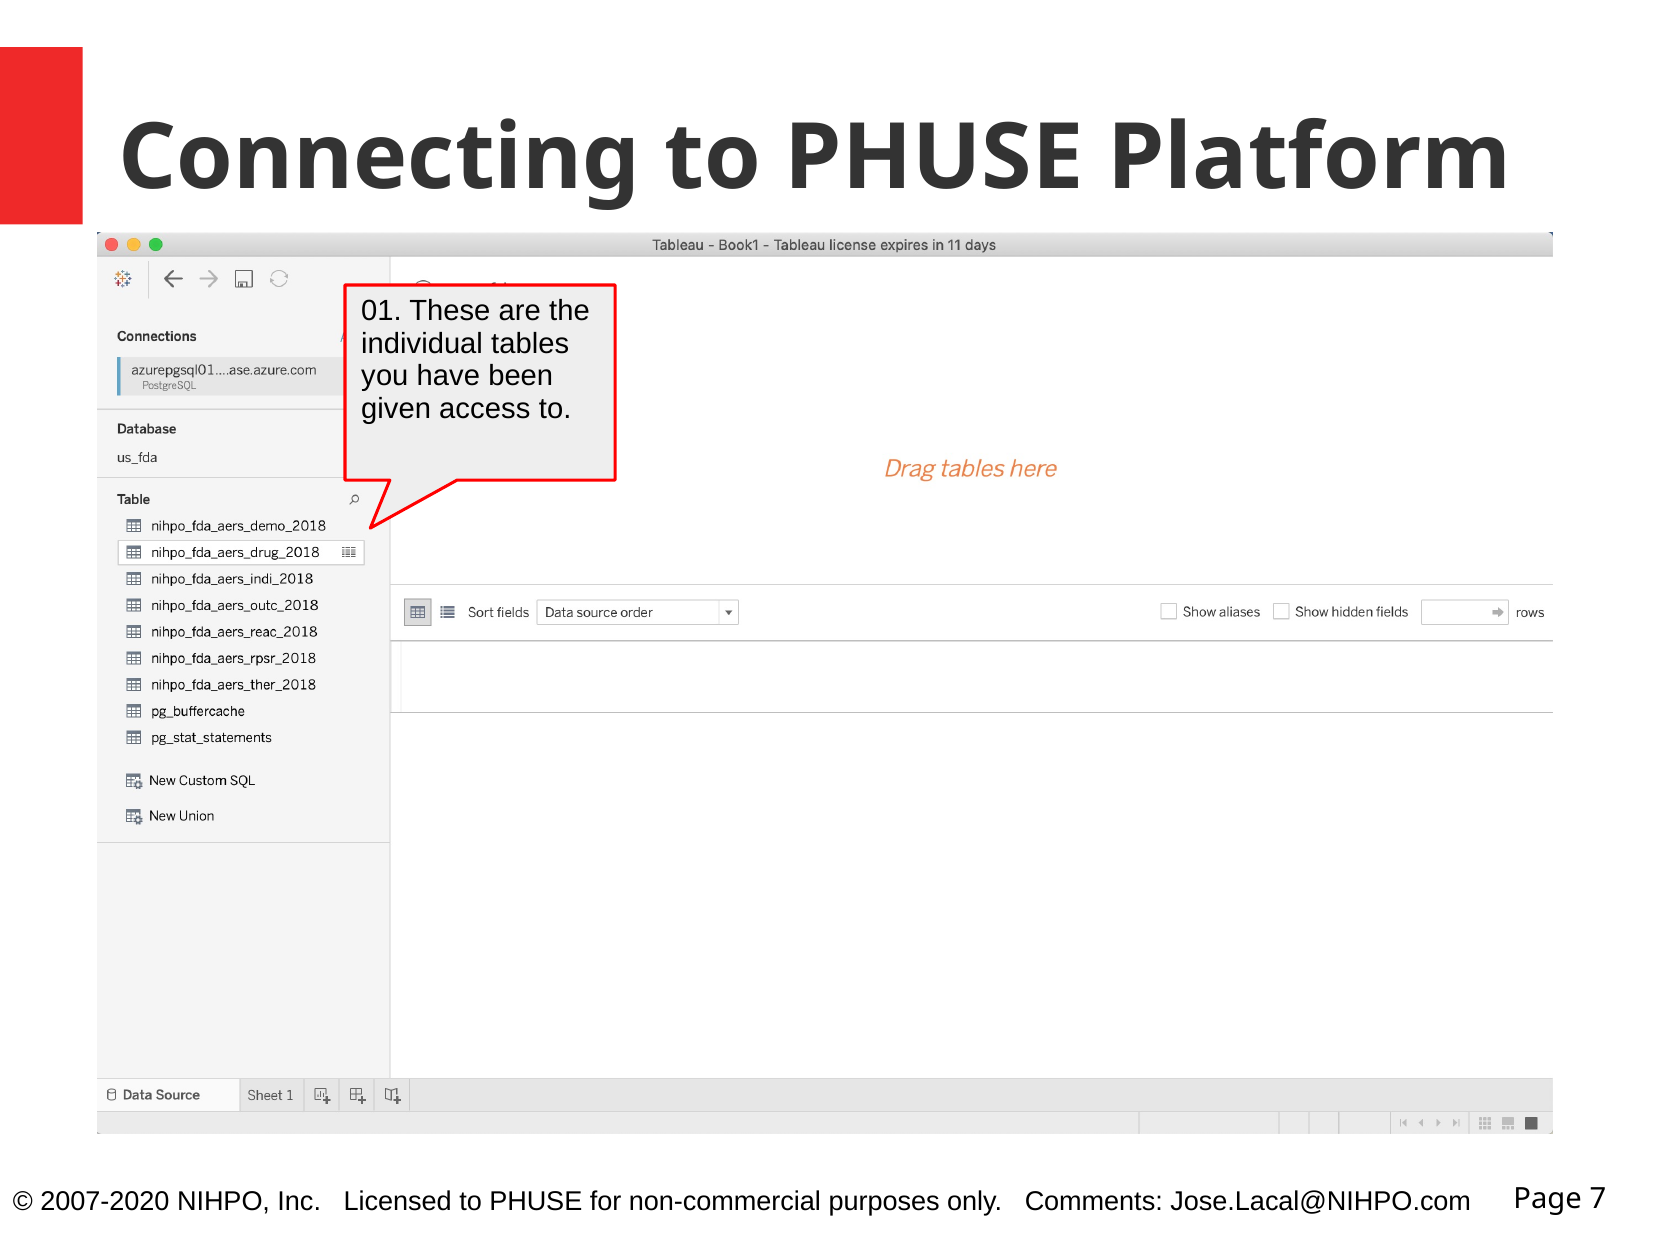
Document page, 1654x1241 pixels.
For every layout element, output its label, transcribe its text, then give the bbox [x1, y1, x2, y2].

title Connecting to PHUSE Platform [118, 49, 1571, 257]
text_box © 2007-2020 NIHPO, Inc. Licensed to PHUSE for non-commercial purposes only. Comments: Jose.Lacal@NIHPO.com [0, 1178, 1522, 1231]
text_box 01. These are the individual tables you have been given access to. [345, 285, 616, 529]
picture [97, 232, 1553, 1134]
